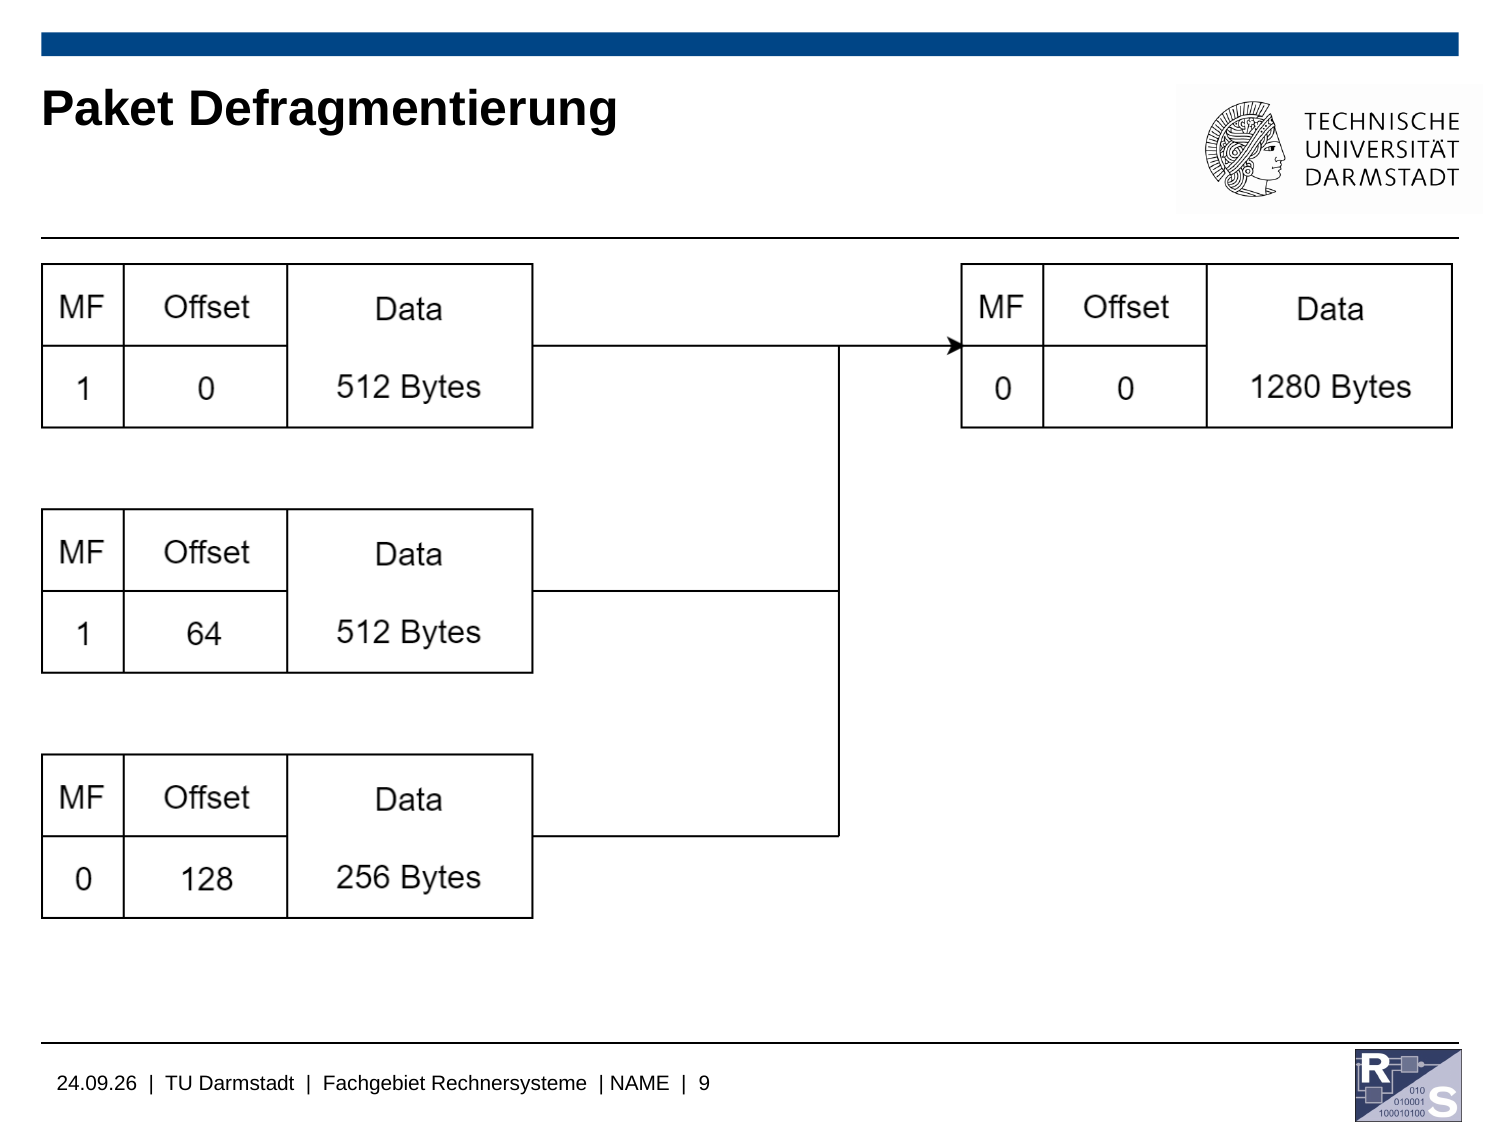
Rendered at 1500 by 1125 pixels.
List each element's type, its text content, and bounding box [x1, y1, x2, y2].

picture [1355, 1049, 1462, 1122]
title Paket Defragmentierung [41, 32, 1131, 183]
picture [41, 263, 1453, 920]
